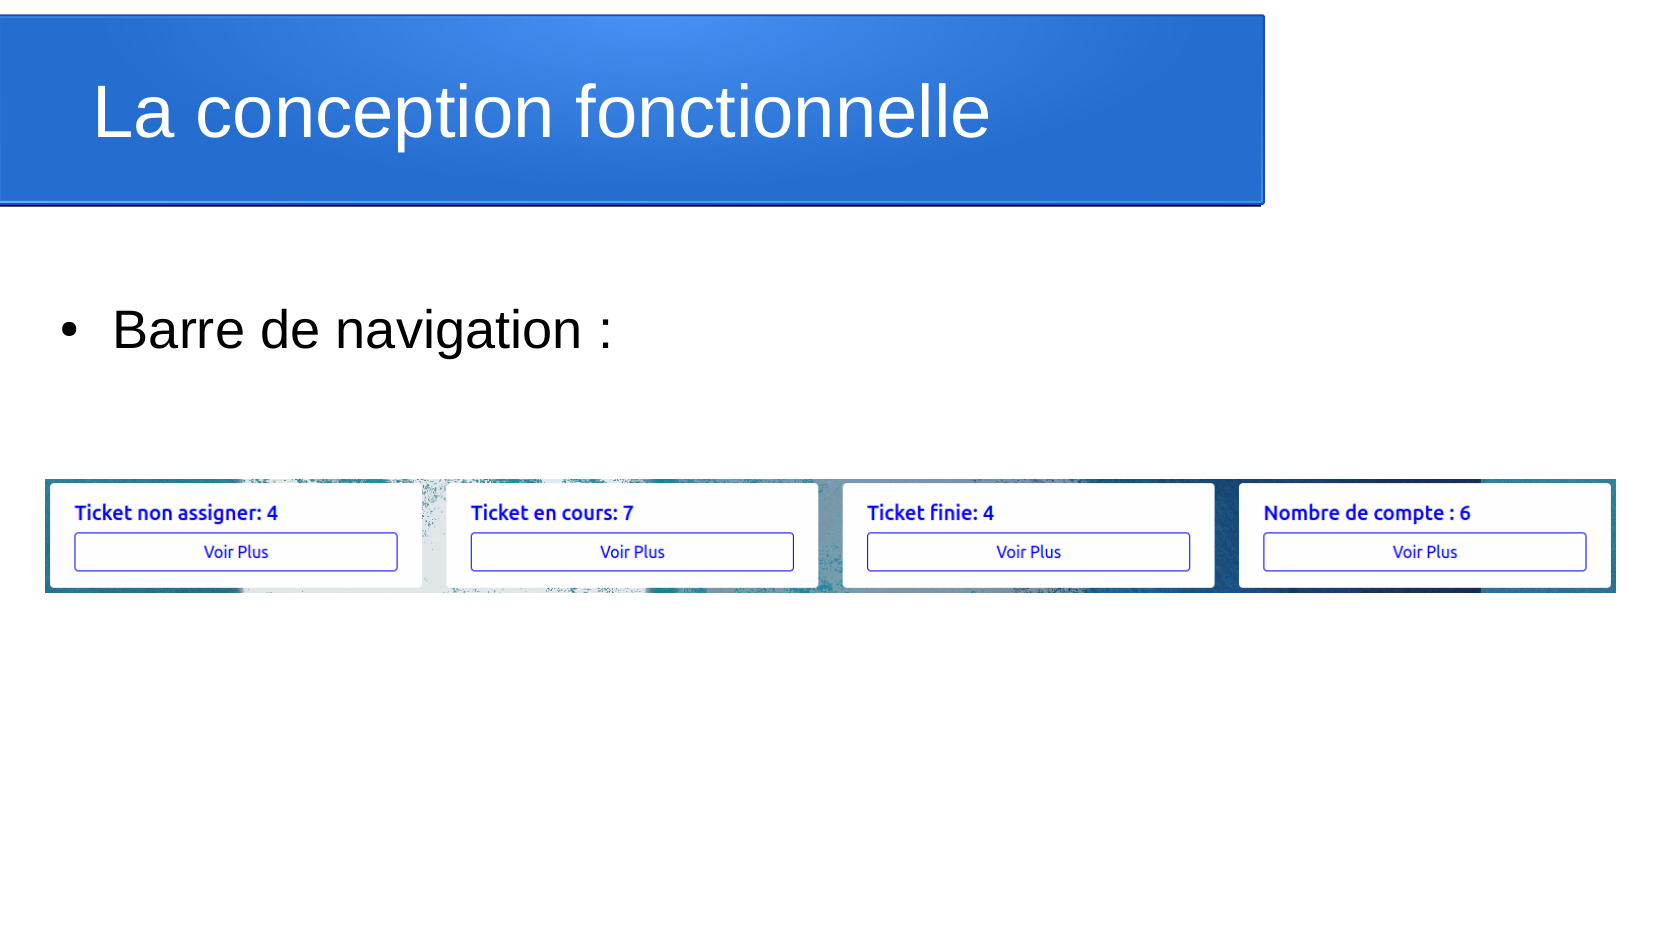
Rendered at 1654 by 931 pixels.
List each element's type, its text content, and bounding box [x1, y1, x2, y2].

title La conception fonctionnelle [0, 35, 1032, 189]
picture [45, 479, 1616, 593]
list Barre de navigation : [41, 300, 1531, 840]
